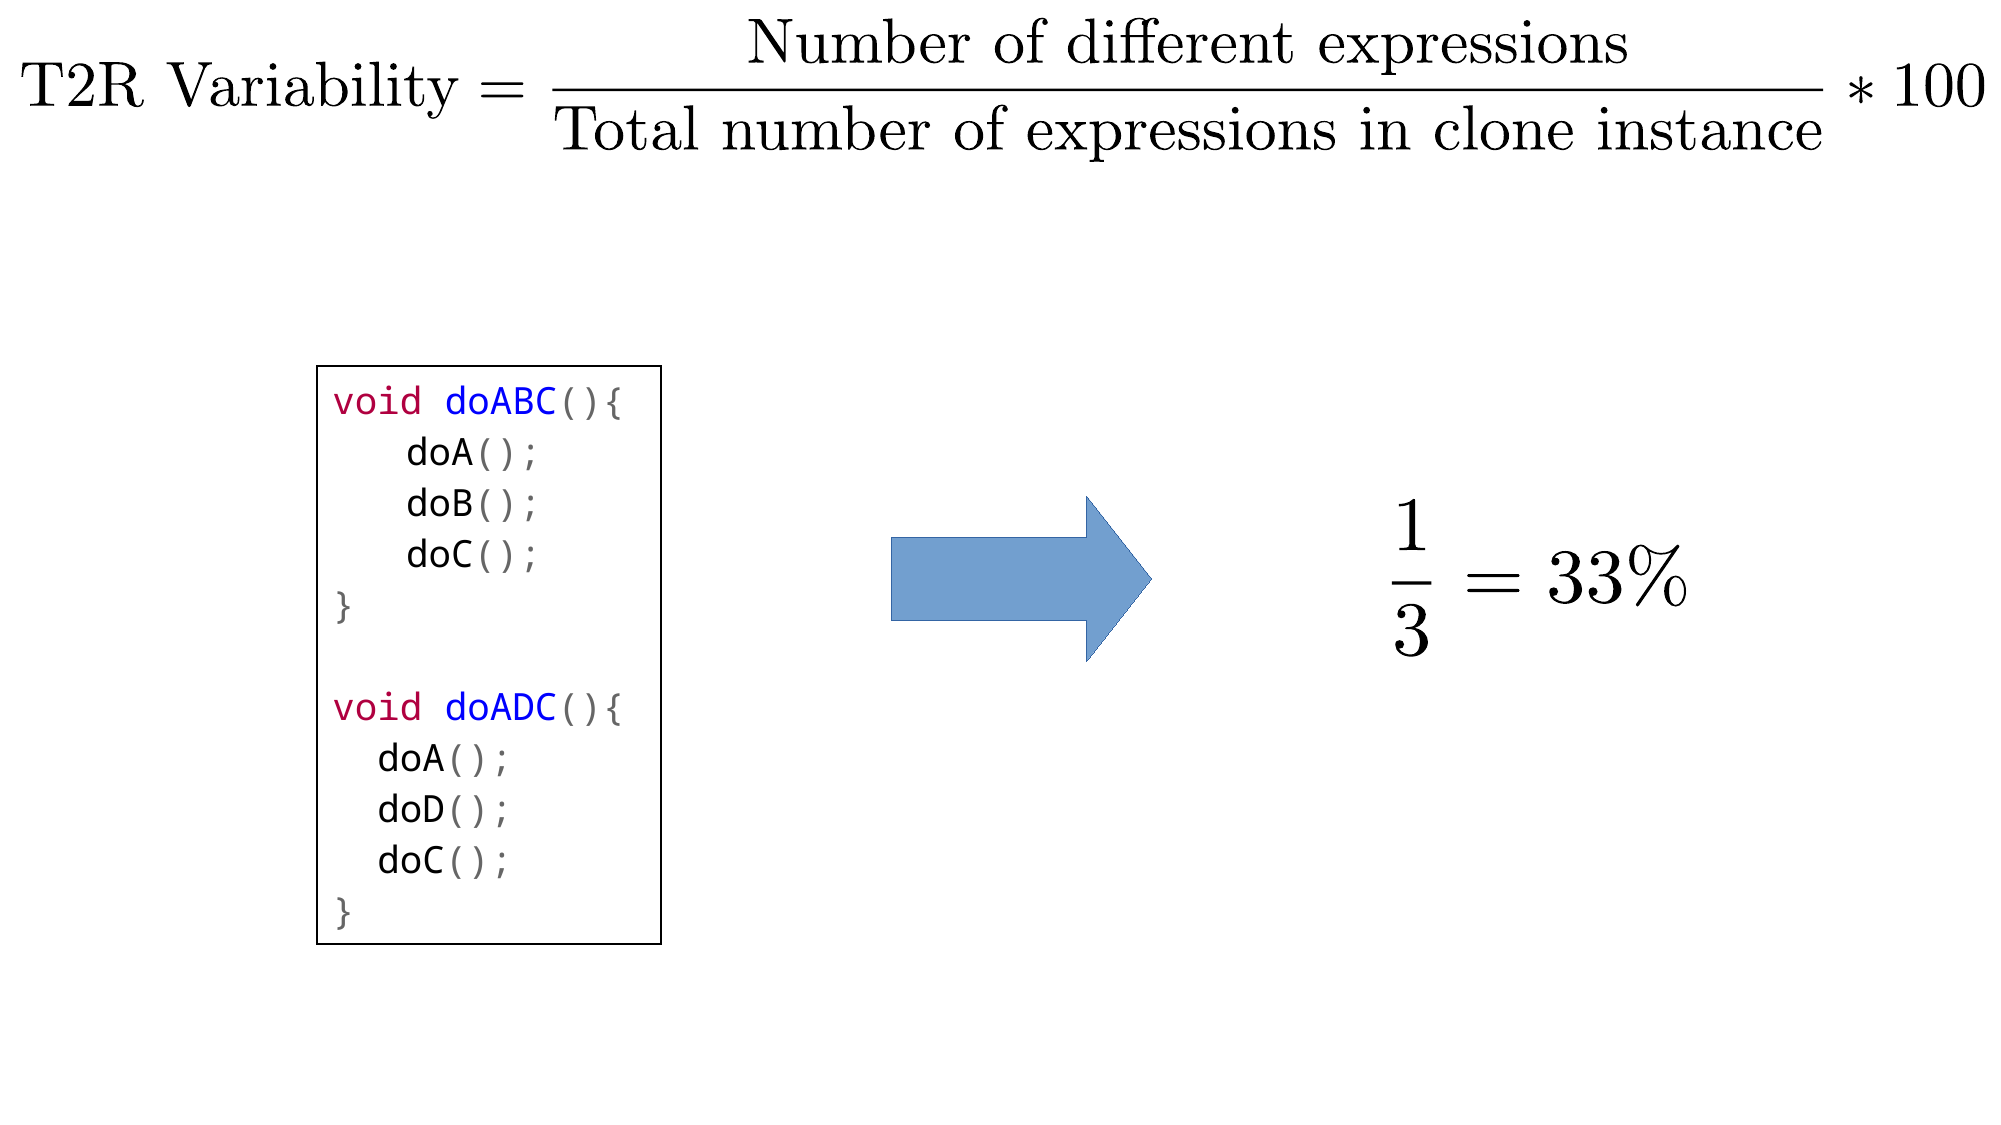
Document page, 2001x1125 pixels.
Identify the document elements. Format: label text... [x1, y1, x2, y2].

text_box void doABC(){ doA(); doB(); doC(); } void doADC(){ doA(); doD(); doC(); } [316, 366, 662, 904]
picture [1388, 496, 1689, 660]
text_box [891, 496, 1152, 662]
picture [19, 17, 1985, 162]
